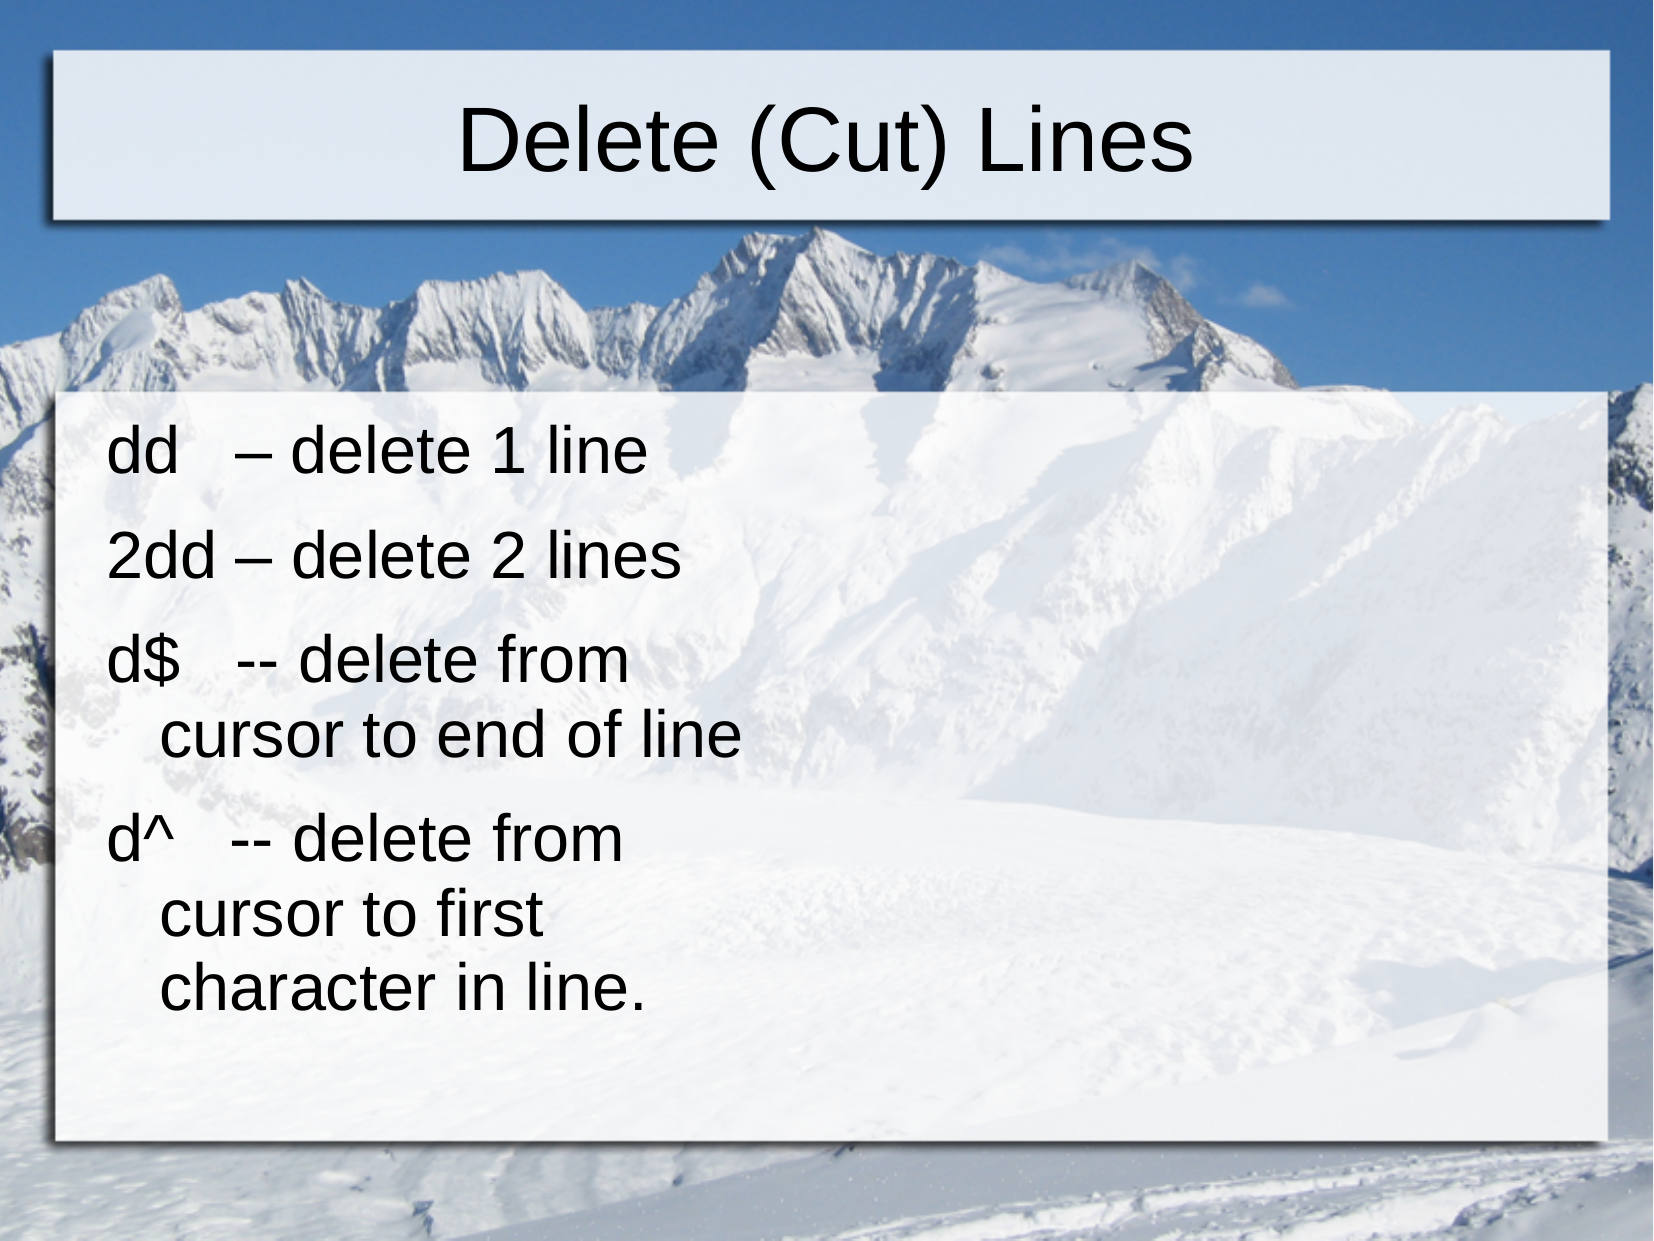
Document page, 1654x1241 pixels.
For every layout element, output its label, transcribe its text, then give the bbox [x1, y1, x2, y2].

list dd – delete 1 line 2dd – delete 2 lines d$ -- delete from cursor to end of line d^ -- delete from cursor to first character in line. [88, 413, 812, 1126]
title Delete (Cut) Lines [58, 61, 1594, 219]
picture [0, 0, 1654, 1241]
